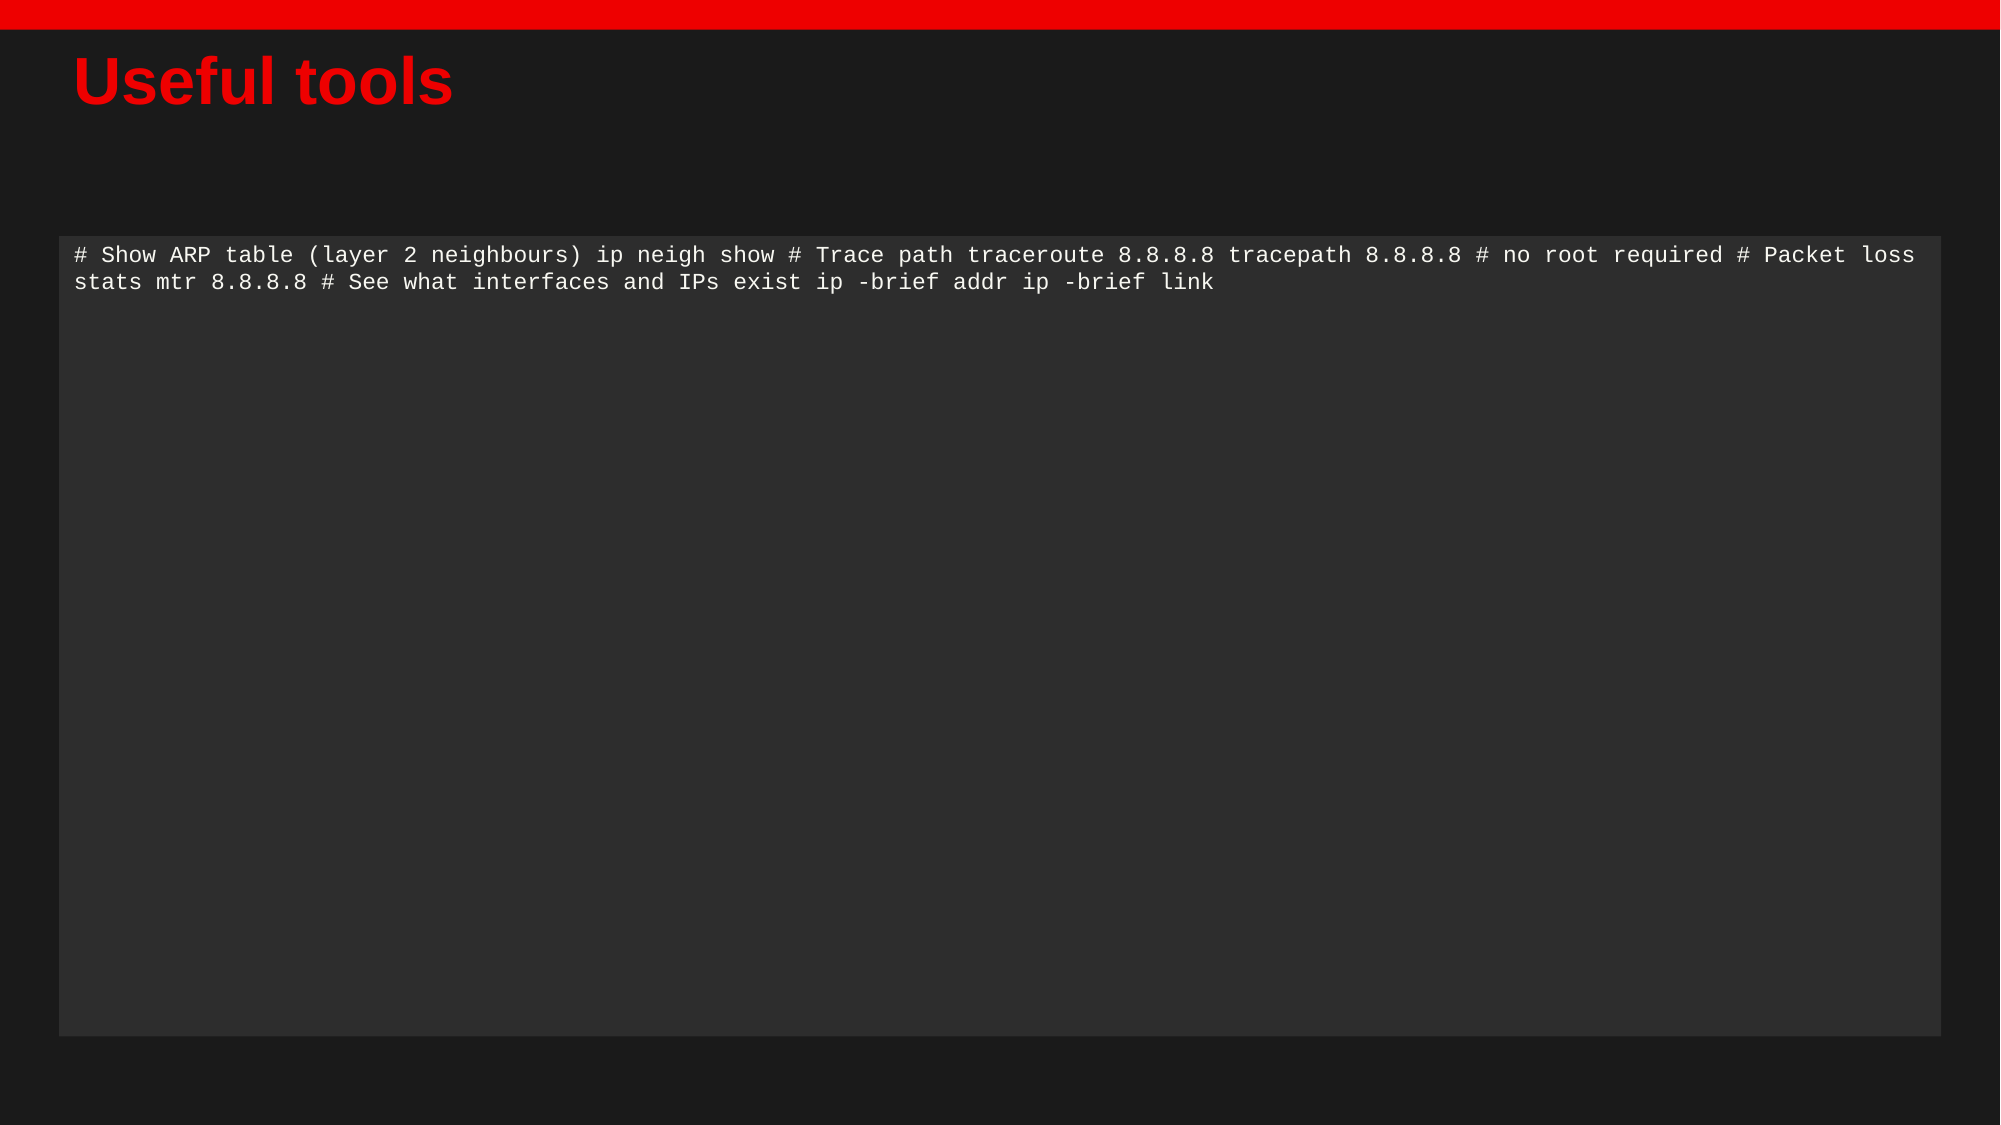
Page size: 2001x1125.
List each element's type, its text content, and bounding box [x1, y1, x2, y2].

text_box Useful tools [59, 36, 1942, 208]
text_box # Show ARP table (layer 2 neighbours) ip neigh show # Trace path traceroute 8.8.8.8 tracepath 8.8.8.8 # no root required # Packet loss stats mtr 8.8.8.8 # See what interfaces and IPs exist ip -brief addr ip -brief link [59, 236, 1942, 1037]
text_box [0, 0, 2001, 30]
